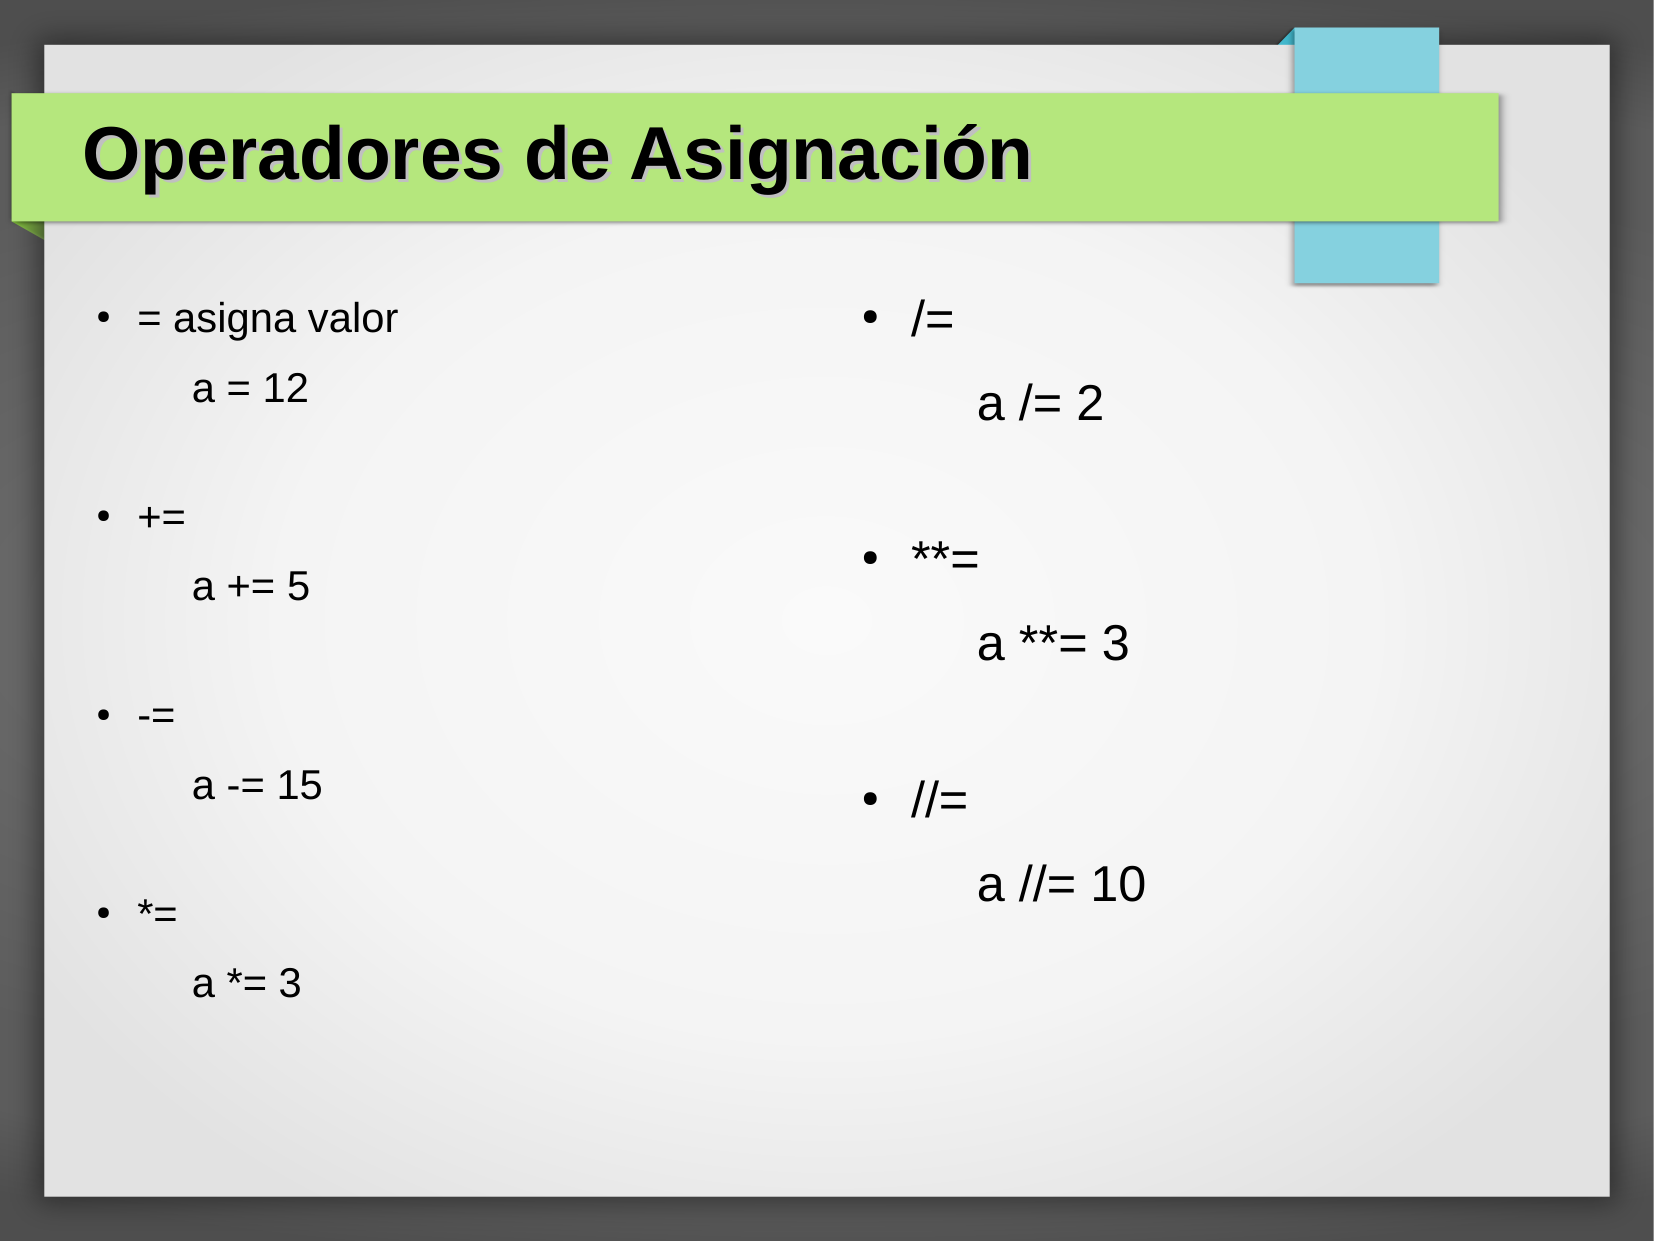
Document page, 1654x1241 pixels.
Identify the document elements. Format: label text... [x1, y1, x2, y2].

list /= a /= 2 **= a **= 3 //= a //= 10 [845, 290, 1572, 916]
picture [0, 0, 1654, 1241]
list = asigna valor a = 12 += a += 5 -= a -= 15 *= a *= 3 [82, 295, 809, 1015]
title Operadores de Asignación [82, 94, 1264, 213]
